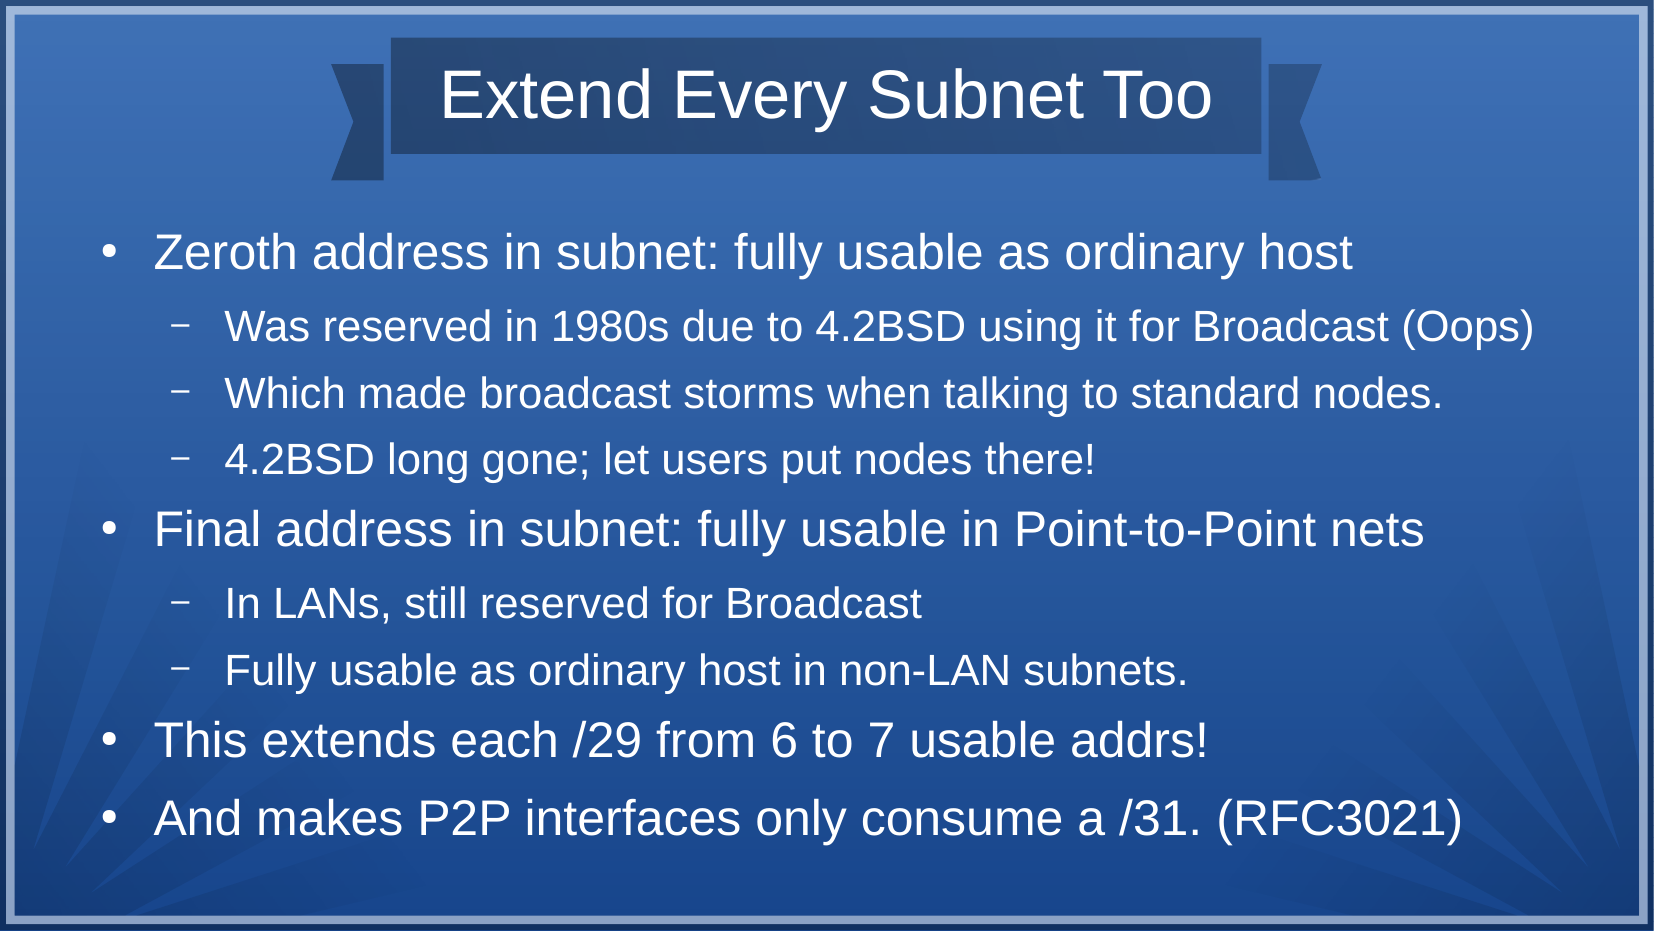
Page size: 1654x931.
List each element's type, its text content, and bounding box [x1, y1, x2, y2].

title Extend Every Subnet Too [389, 35, 1264, 154]
list Zeroth address in subnet: fully usable as ordinary host Was reserved in 1980s due to 4.2BSD using it for Broadcast (Oops) Which made broadcast storms when talking to standard nodes. 4.2BSD long gone; let users put nodes there! Final address in subnet: fully usable in Point-to-Point nets In LANs, still reserved for Broadcast Fully usable as ordinary host in non-LAN subnets. This extends each /29 from 6 to 7 usable addrs! And makes P2P interfaces only consume a /31. (RFC3021) [82, 224, 1571, 848]
